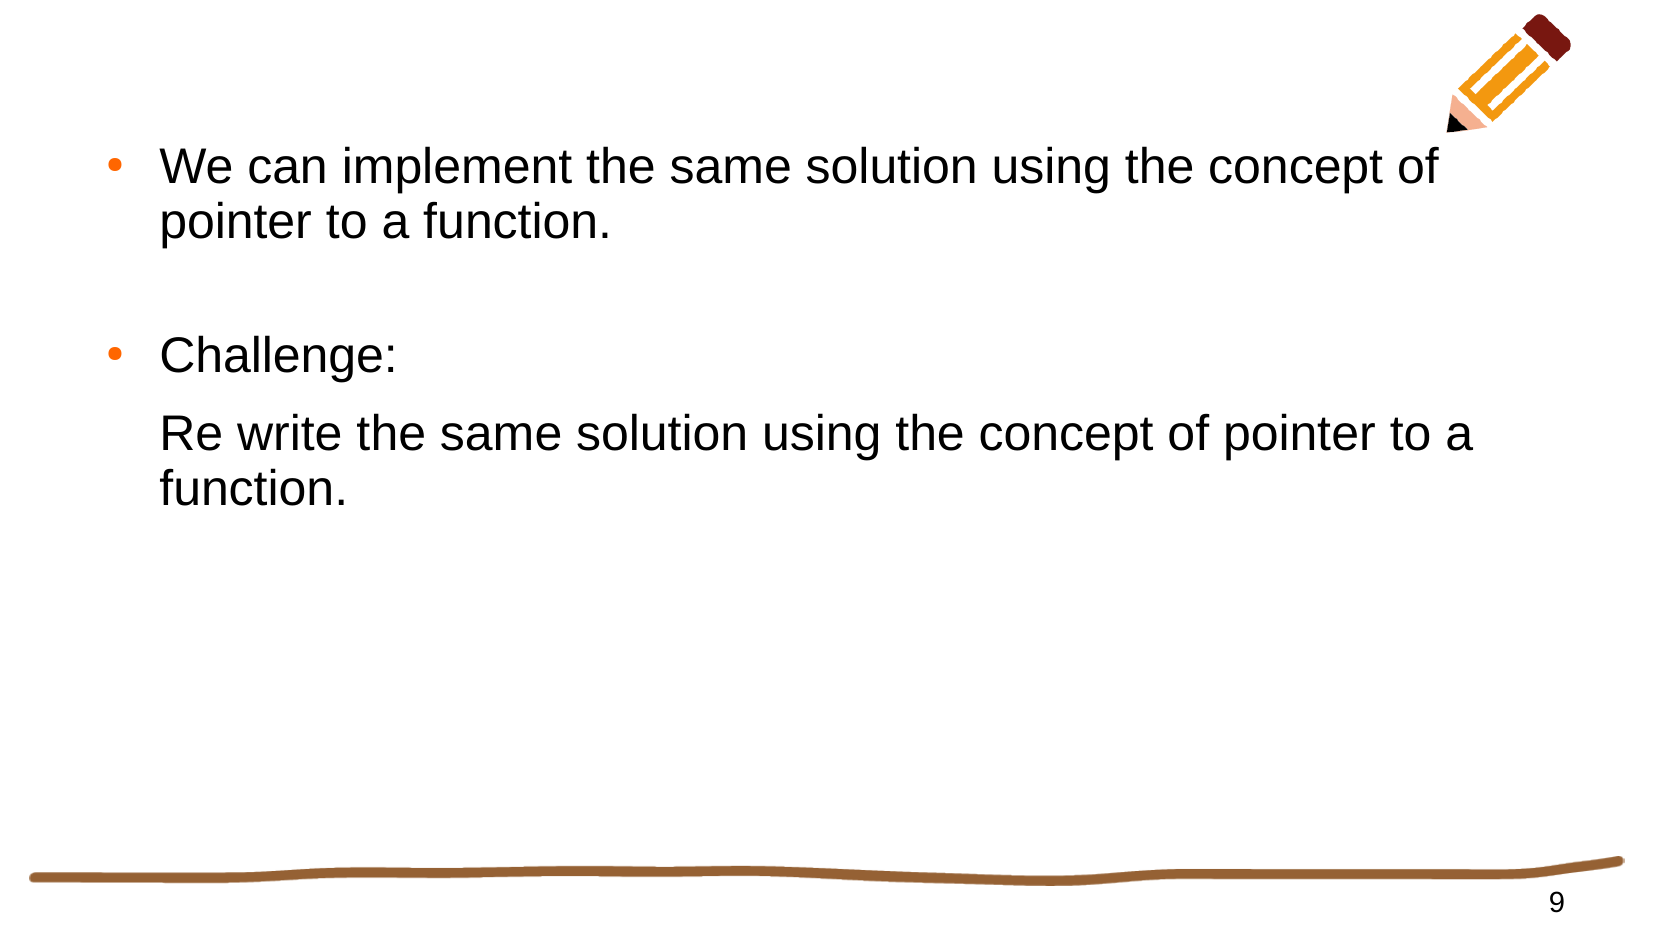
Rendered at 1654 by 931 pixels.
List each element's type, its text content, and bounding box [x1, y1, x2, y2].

picture [29, 856, 1625, 886]
list We can implement the same solution using the concept of pointer to a function. Challenge: Re write the same solution using the concept of pointer to a function. [88, 137, 1538, 788]
picture [1446, 14, 1571, 133]
